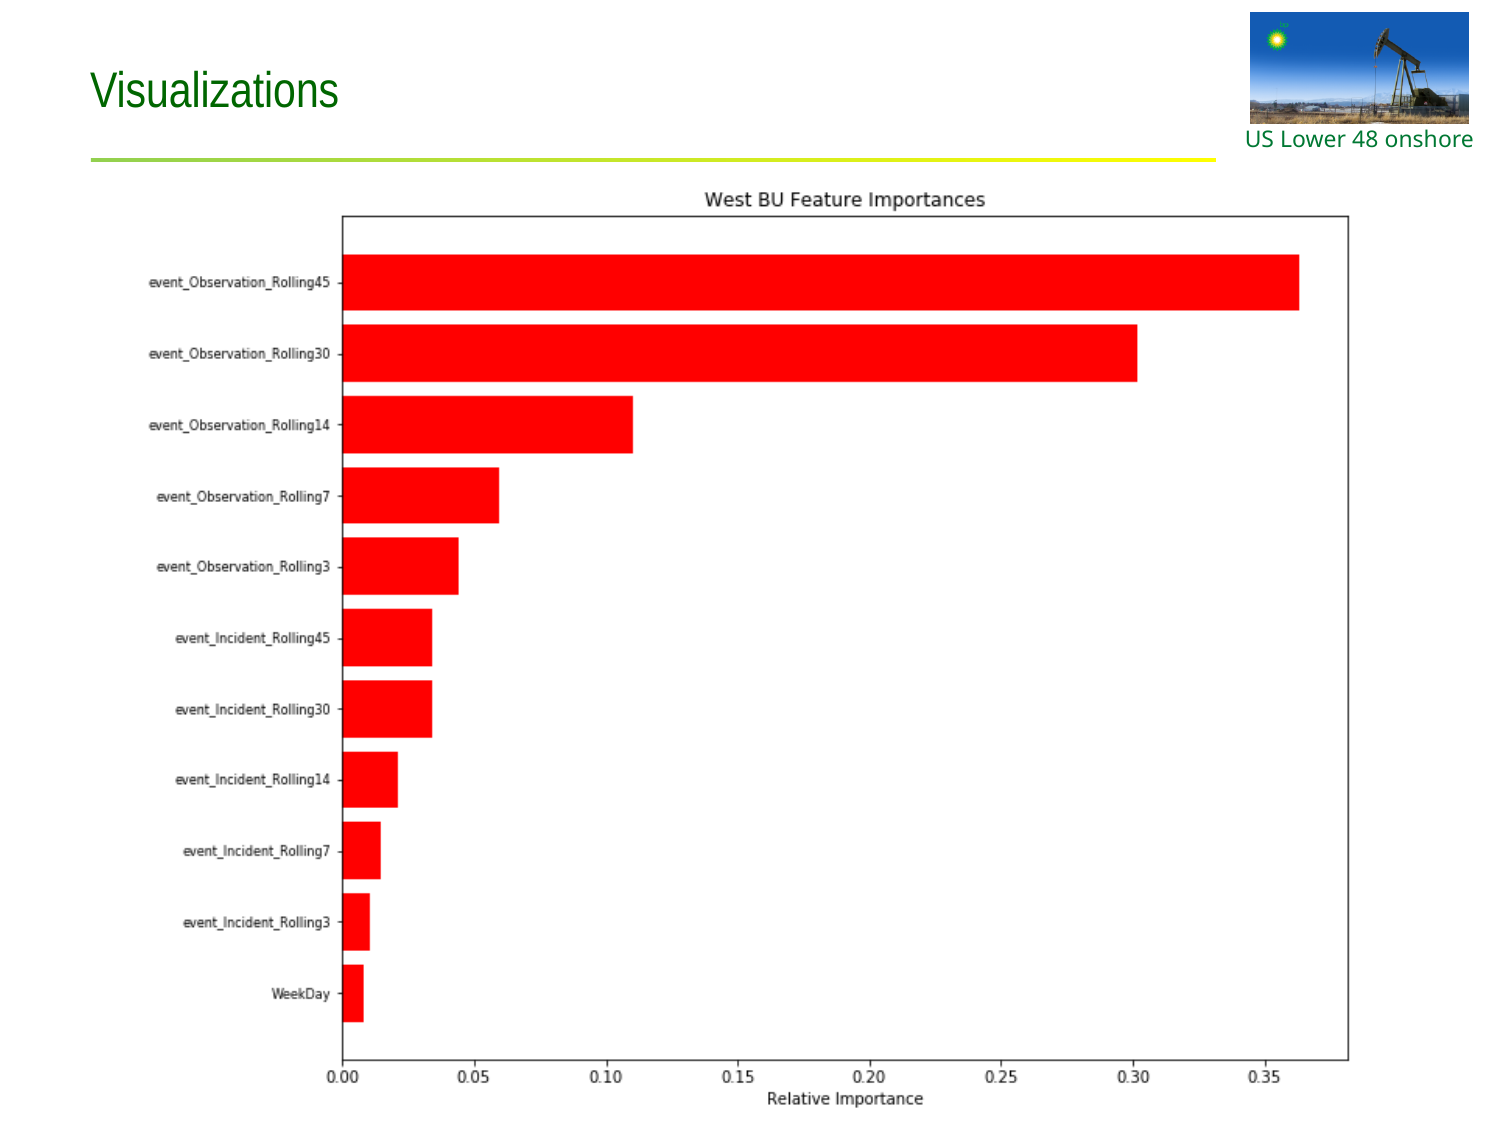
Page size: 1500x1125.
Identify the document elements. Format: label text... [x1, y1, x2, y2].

title Visualizations [90, 12, 1275, 166]
picture [132, 174, 1368, 1125]
picture [1275, 12, 1469, 124]
